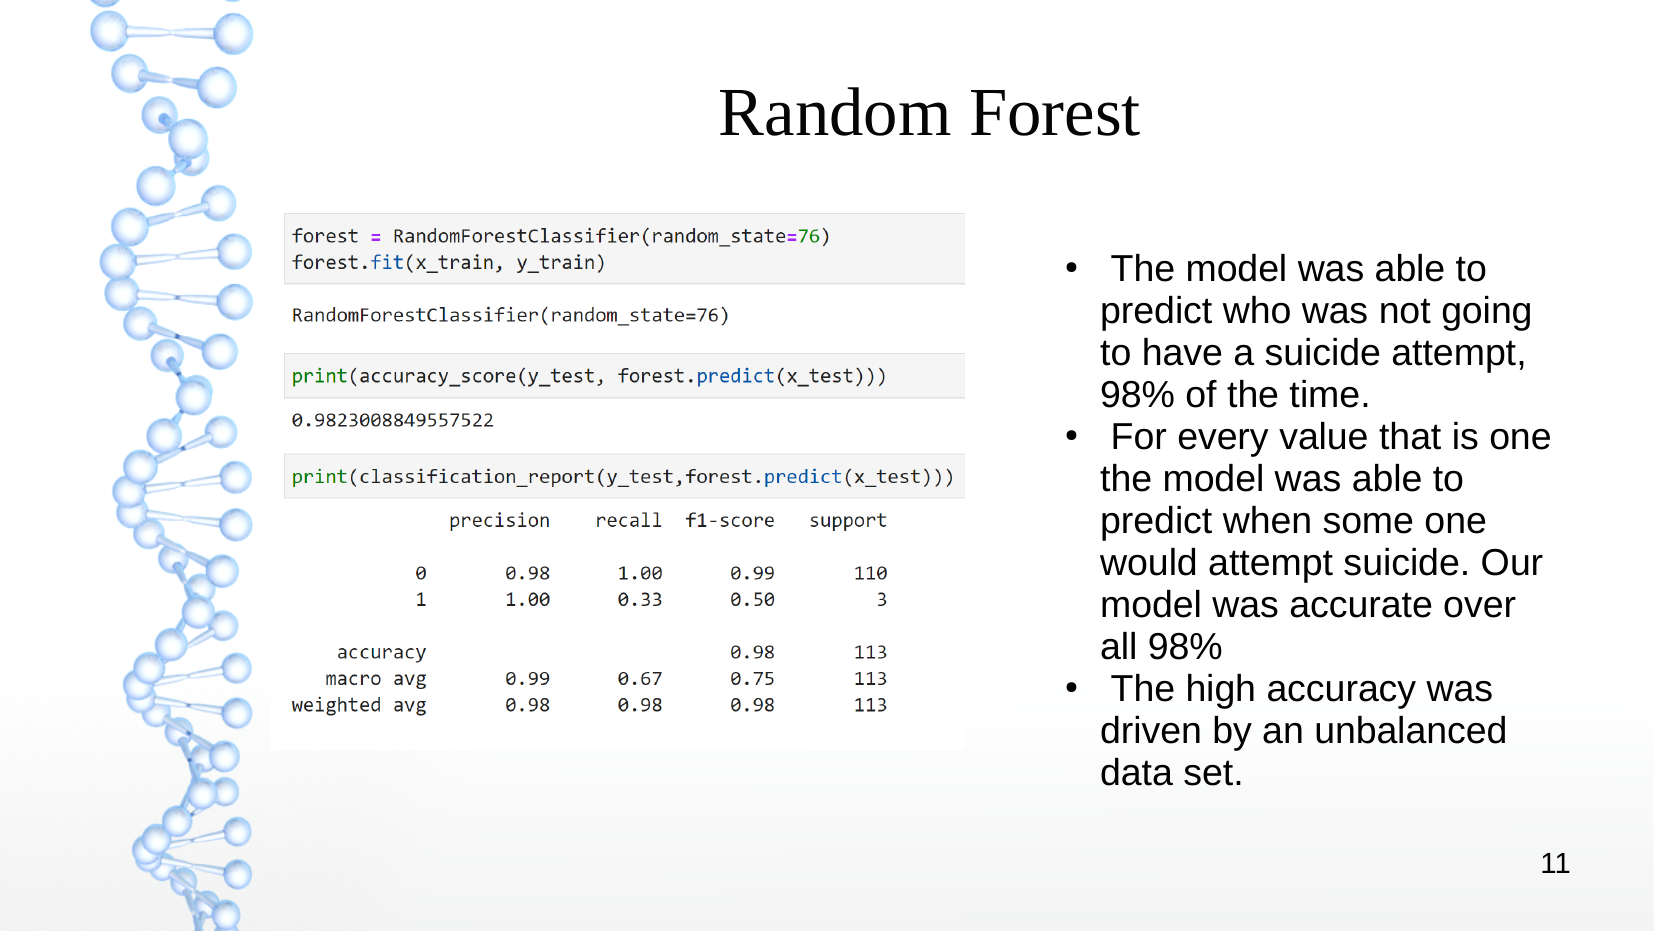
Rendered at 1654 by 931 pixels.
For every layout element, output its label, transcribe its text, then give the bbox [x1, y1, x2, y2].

text_box The model was able to predict who was not going to have a suicide attempt, 98% of the time. For every value that is one the model was able to predict when some one would attempt suicide. Our model was accurate over all 98% The high accuracy was driven by an unbalanced data set. [1050, 240, 1576, 801]
title Random Forest [265, 35, 1595, 189]
picture [0, 0, 1654, 931]
